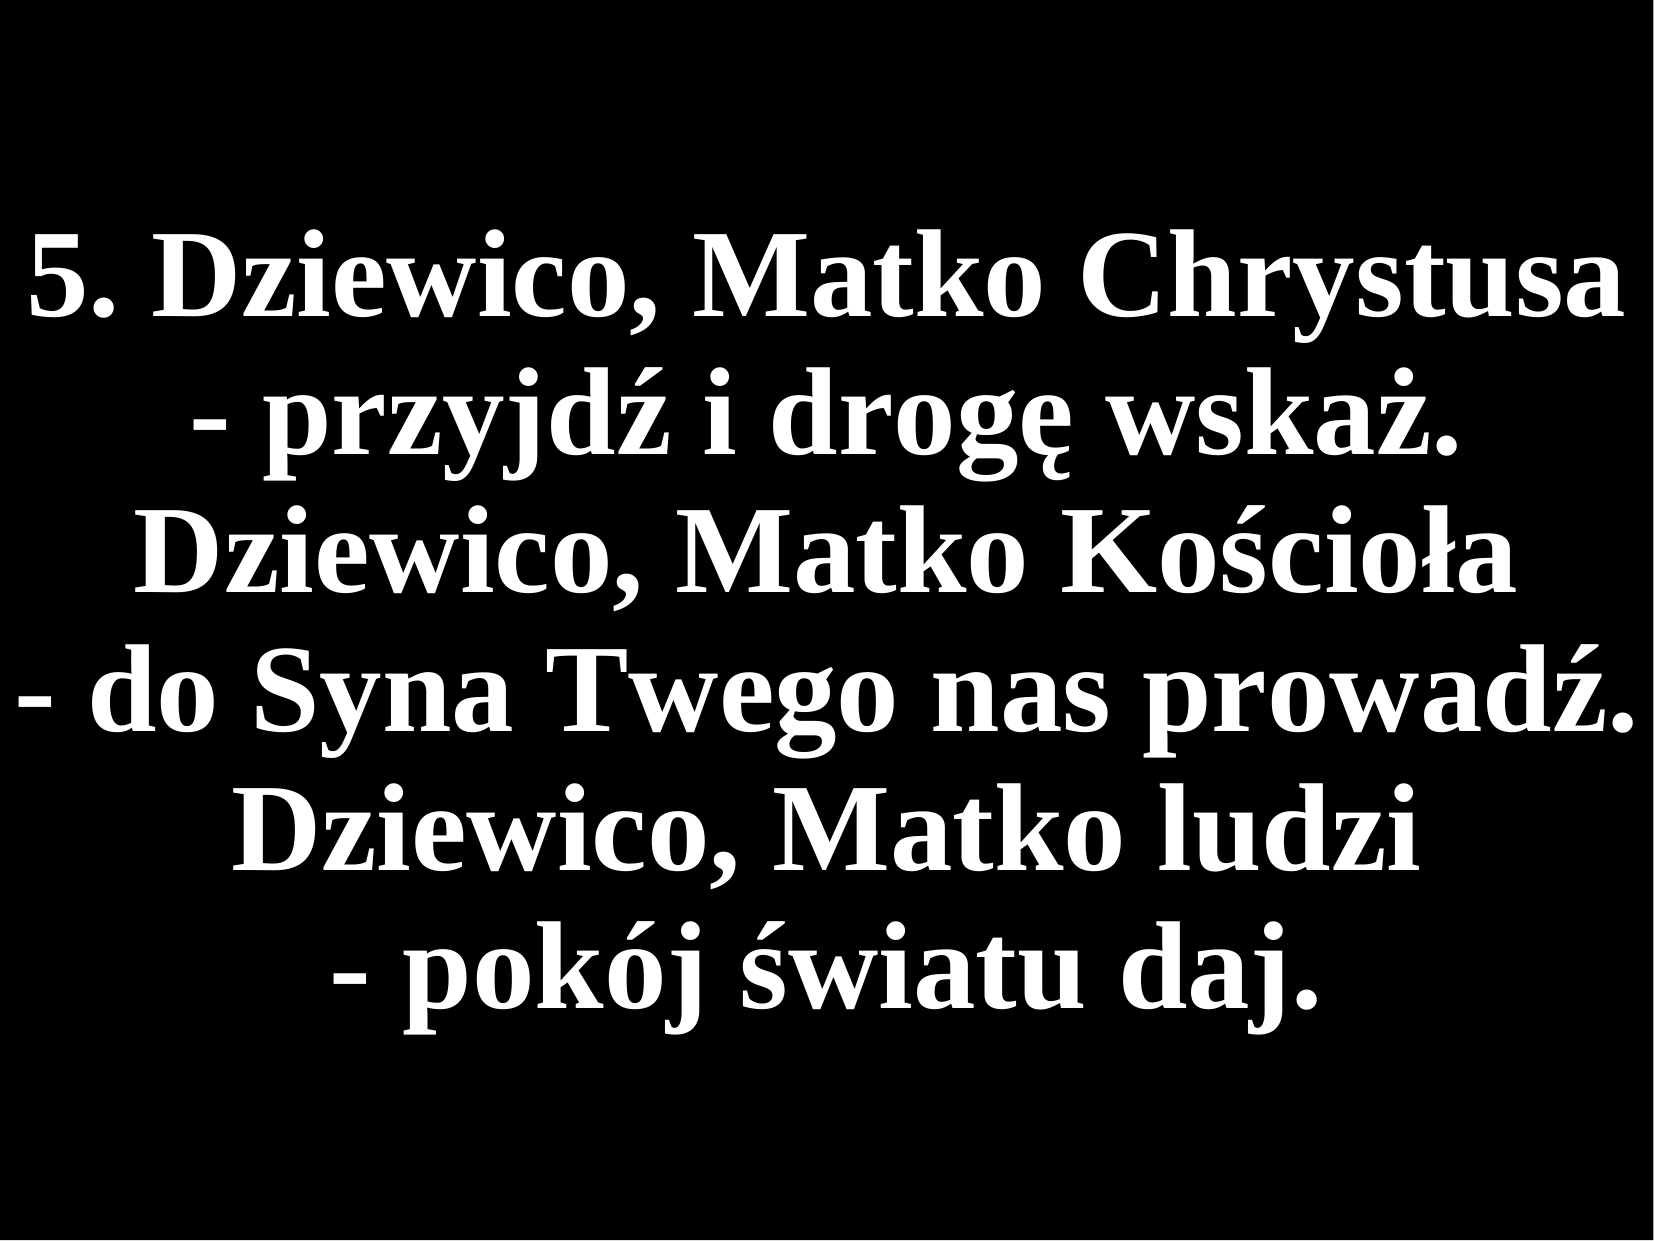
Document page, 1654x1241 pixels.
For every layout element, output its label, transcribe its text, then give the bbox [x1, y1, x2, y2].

title 5. Dziewico, Matko Chrystusa - przyjdź i drogę wskaż. Dziewico, Matko Kościoła - do Syna Twego nas prowadź. Dziewico, Matko ludzi - pokój światu daj. [0, 0, 1654, 1241]
